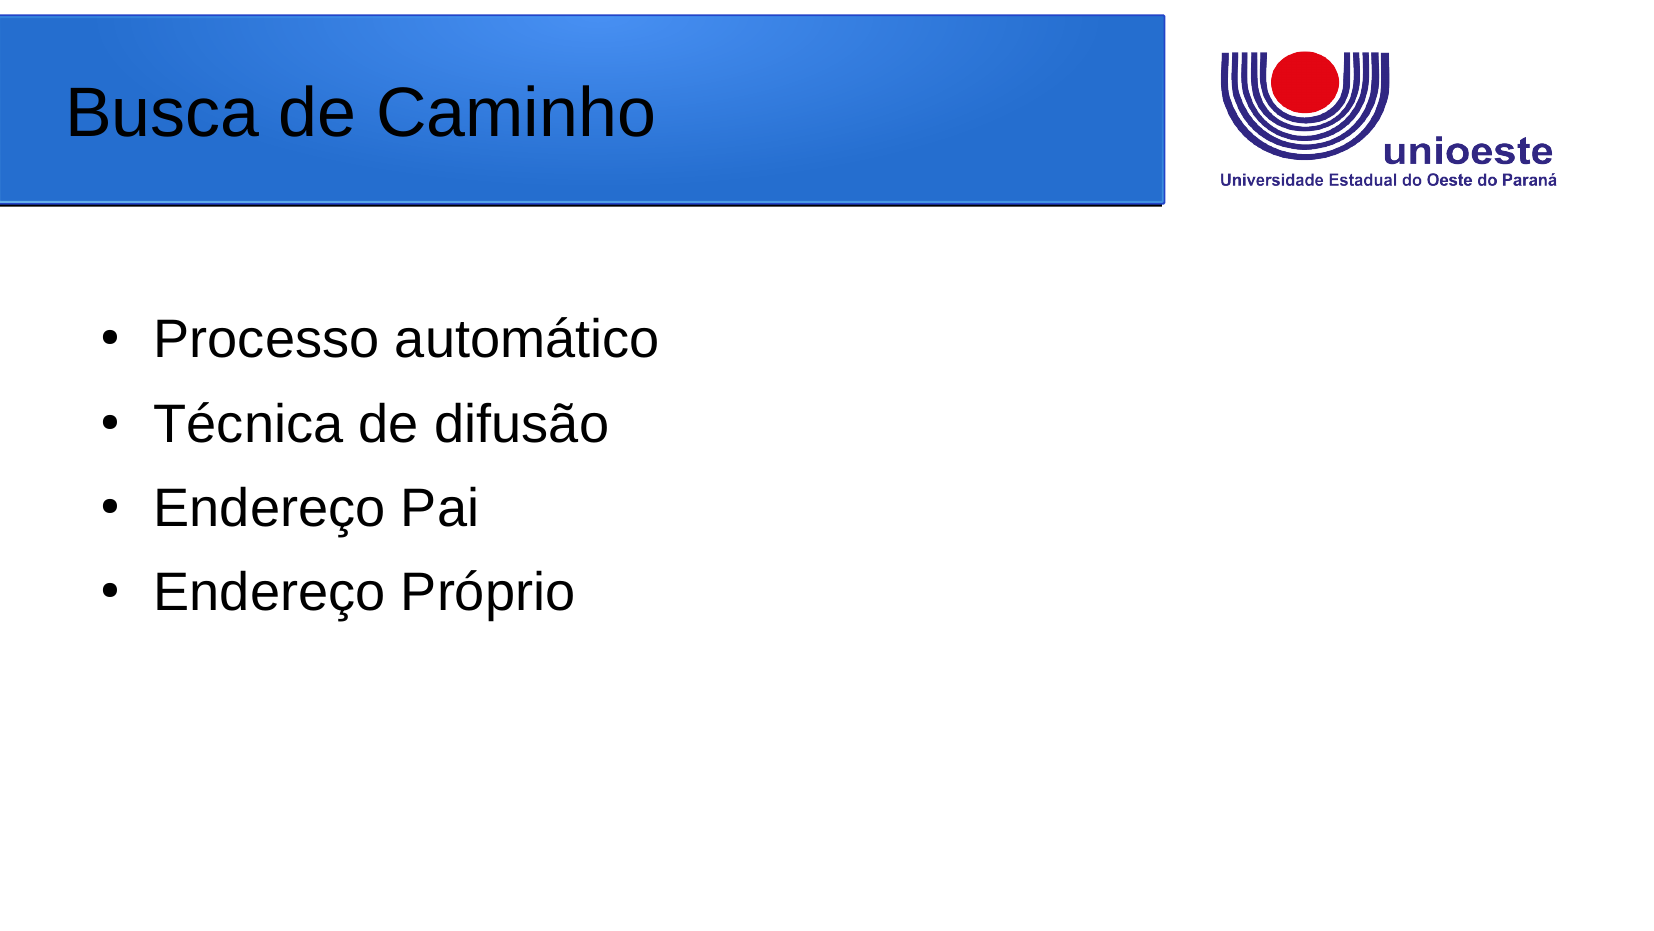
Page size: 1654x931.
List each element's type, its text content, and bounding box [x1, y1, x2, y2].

list Processo automático Técnica de difusão Endereço Pai Endereço Próprio [82, 224, 1571, 764]
title Busca de Caminho [64, 42, 1117, 183]
picture [1169, 19, 1601, 201]
